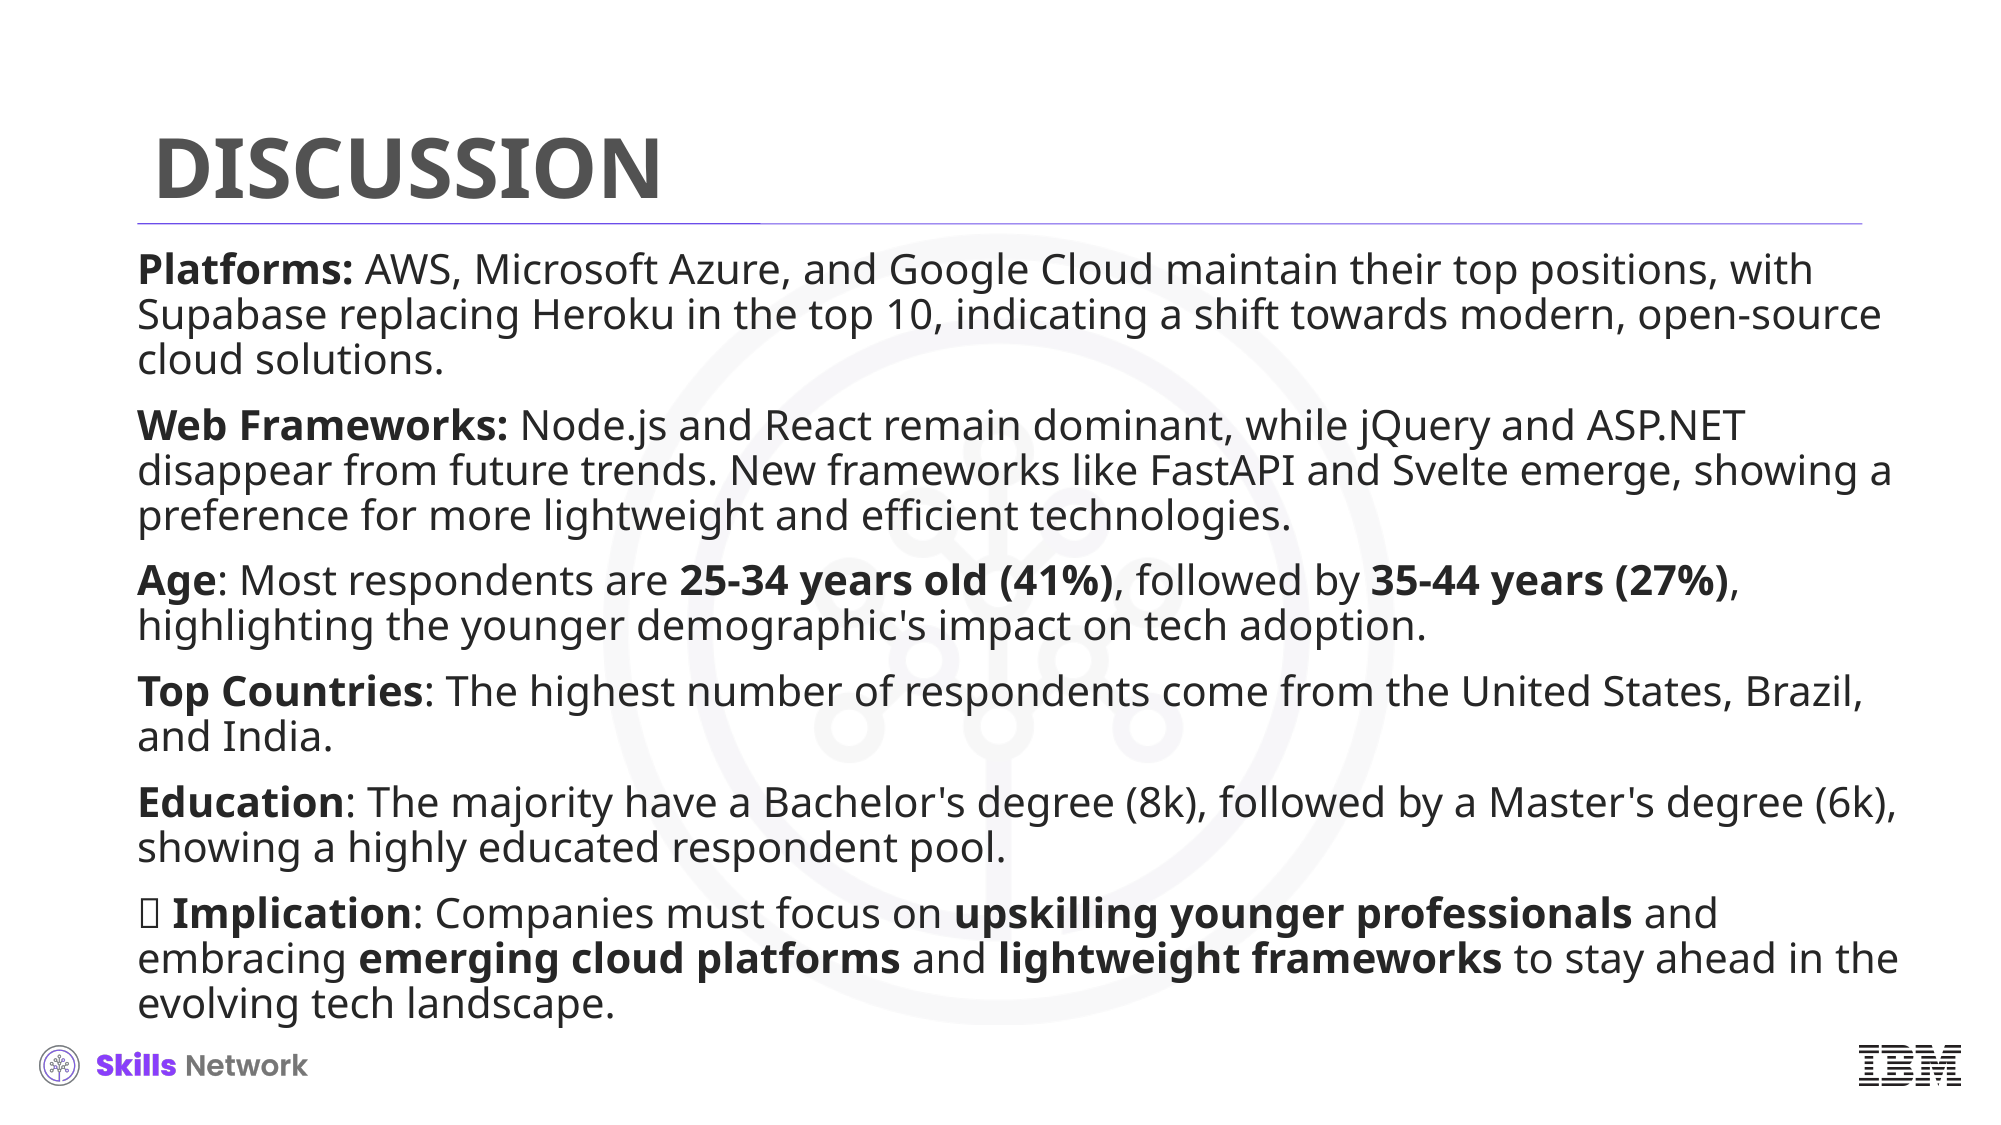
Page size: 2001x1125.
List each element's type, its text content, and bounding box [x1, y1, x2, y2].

picture [1859, 1045, 1961, 1086]
picture [39, 1045, 308, 1086]
list Platforms: AWS, Microsoft Azure, and Google Cloud maintain their top positions, with Supabase replacing Heroku in the top 10, indicating a shift towards modern, open-source cloud solutions. Web Frameworks: Node.js and React remain dominant, while jQuery and ASP.NET disappear from future trends. New frameworks like FastAPI and Svelte emerge, showing a preference for more lightweight and efficient technologies. Age: Most respondents are 25-34 years old (41%), followed by 35-44 years (27%), highlighting the younger demographic's impact on tech adoption. Top Countries: The highest number of respondents come from the United States, Brazil, and India. Education: The majority have a Bachelor's degree (8k), followed by a Master's degree (6k), showing a highly educated respondent pool. 📌 Implication: Companies must focus on upskilling younger professionals and embracing emerging cloud platforms and lightweight frameworks to stay ahead in the evolving tech landscape. [122, 169, 1945, 1021]
title DISCUSSION [137, 59, 1863, 169]
